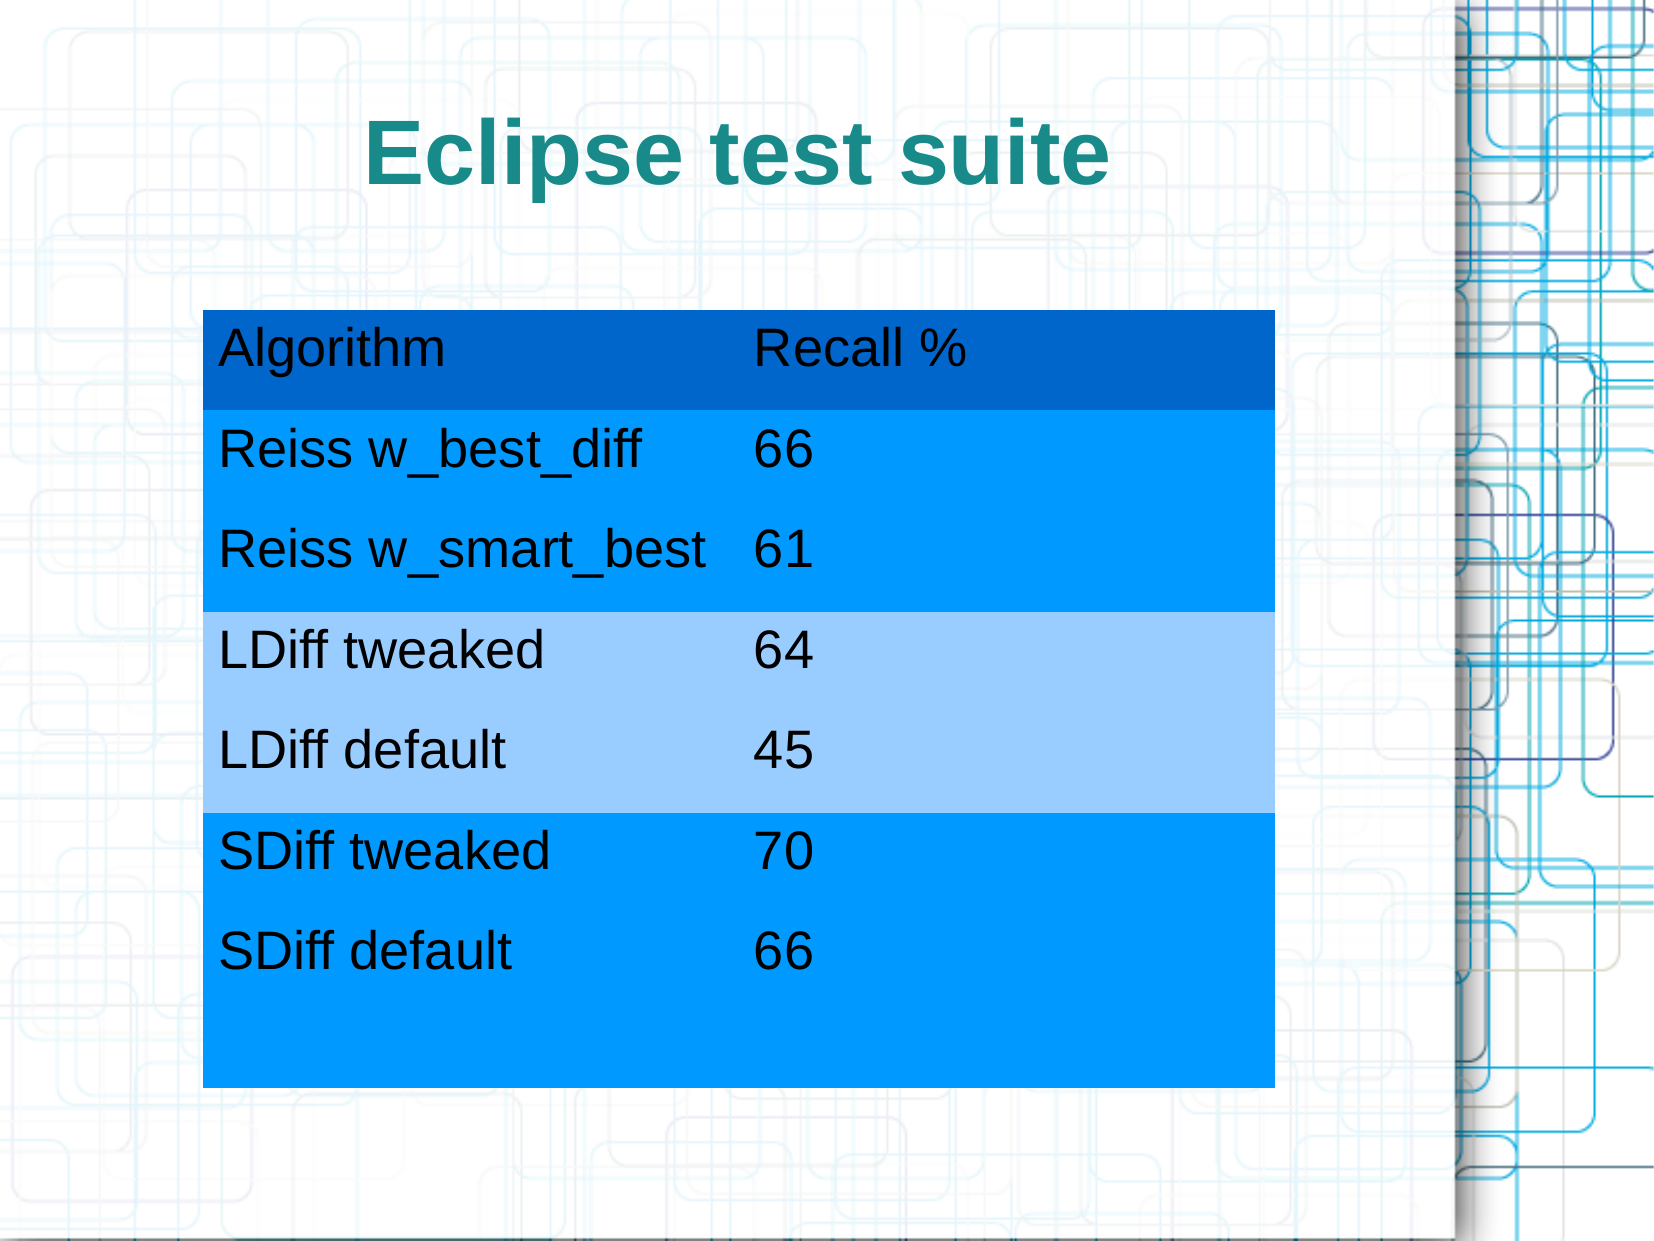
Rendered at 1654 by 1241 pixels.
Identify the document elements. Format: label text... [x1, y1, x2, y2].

table_cell SDiff tweaked [203, 813, 739, 913]
title Eclipse test suite [59, 49, 1418, 257]
table_cell 66 [739, 913, 1275, 1088]
table_header Algorithm [203, 310, 739, 410]
table_cell LDiff default [203, 712, 739, 813]
table_header Recall % [739, 310, 1275, 410]
table_cell Reiss w_smart_best [203, 511, 739, 612]
table_cell LDiff tweaked [203, 612, 739, 712]
table_cell 70 [739, 813, 1275, 913]
table_cell 61 [739, 511, 1275, 612]
table_cell SDiff default [203, 913, 739, 1088]
table_cell 64 [739, 612, 1275, 712]
table_cell Reiss w_best_diff [203, 410, 739, 511]
picture [0, 0, 1654, 1241]
table_cell 45 [739, 712, 1275, 813]
table_cell 66 [739, 410, 1275, 511]
